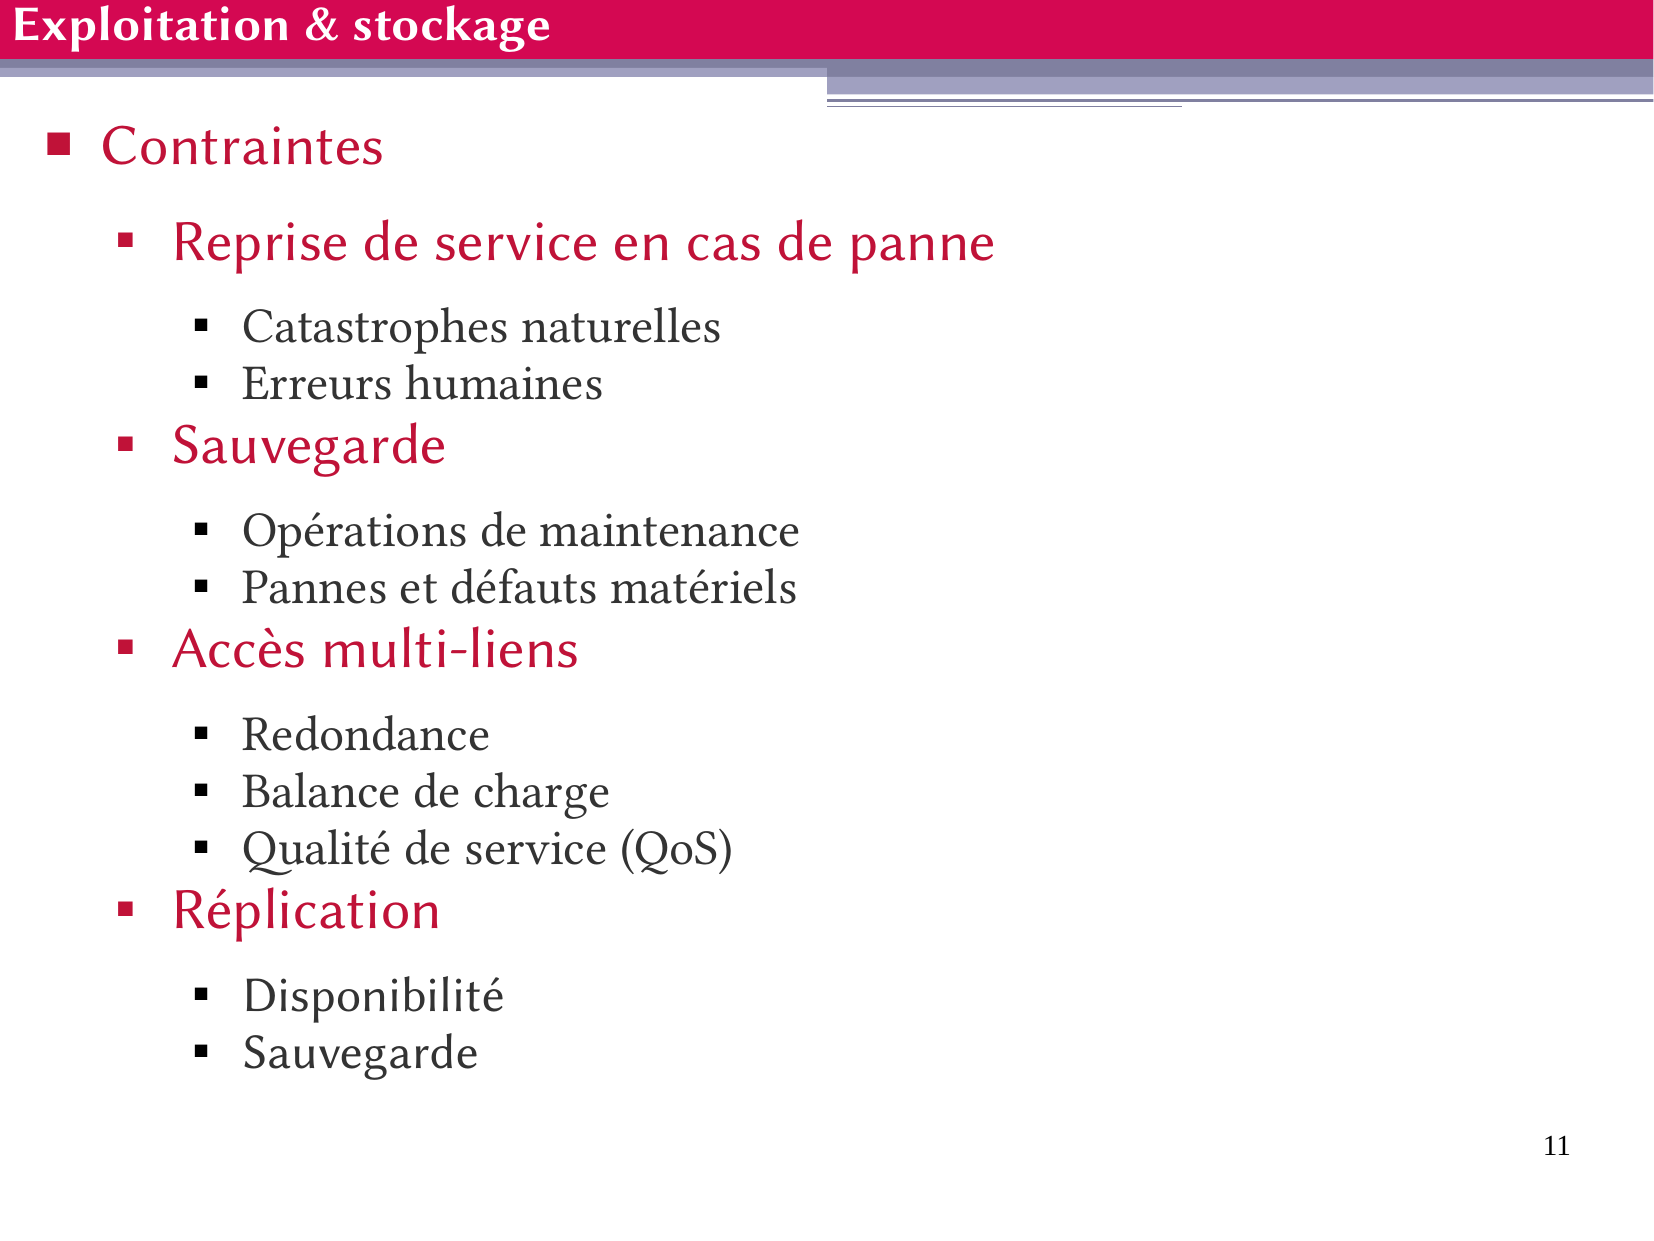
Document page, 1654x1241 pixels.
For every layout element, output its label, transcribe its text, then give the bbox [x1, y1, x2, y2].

list Exploitation & stockage [11, 0, 1270, 54]
text_box [0, 0, 1654, 136]
list Contraintes Reprise de service en cas de panne Catastrophes naturelles Erreurs humaines Sauvegarde Opérations de maintenance Pannes et défauts matériels Accès multi-liens Redondance Balance de charge Qualité de service (QoS) Réplication Disponibilité Sauvegarde [29, 112, 1597, 1182]
